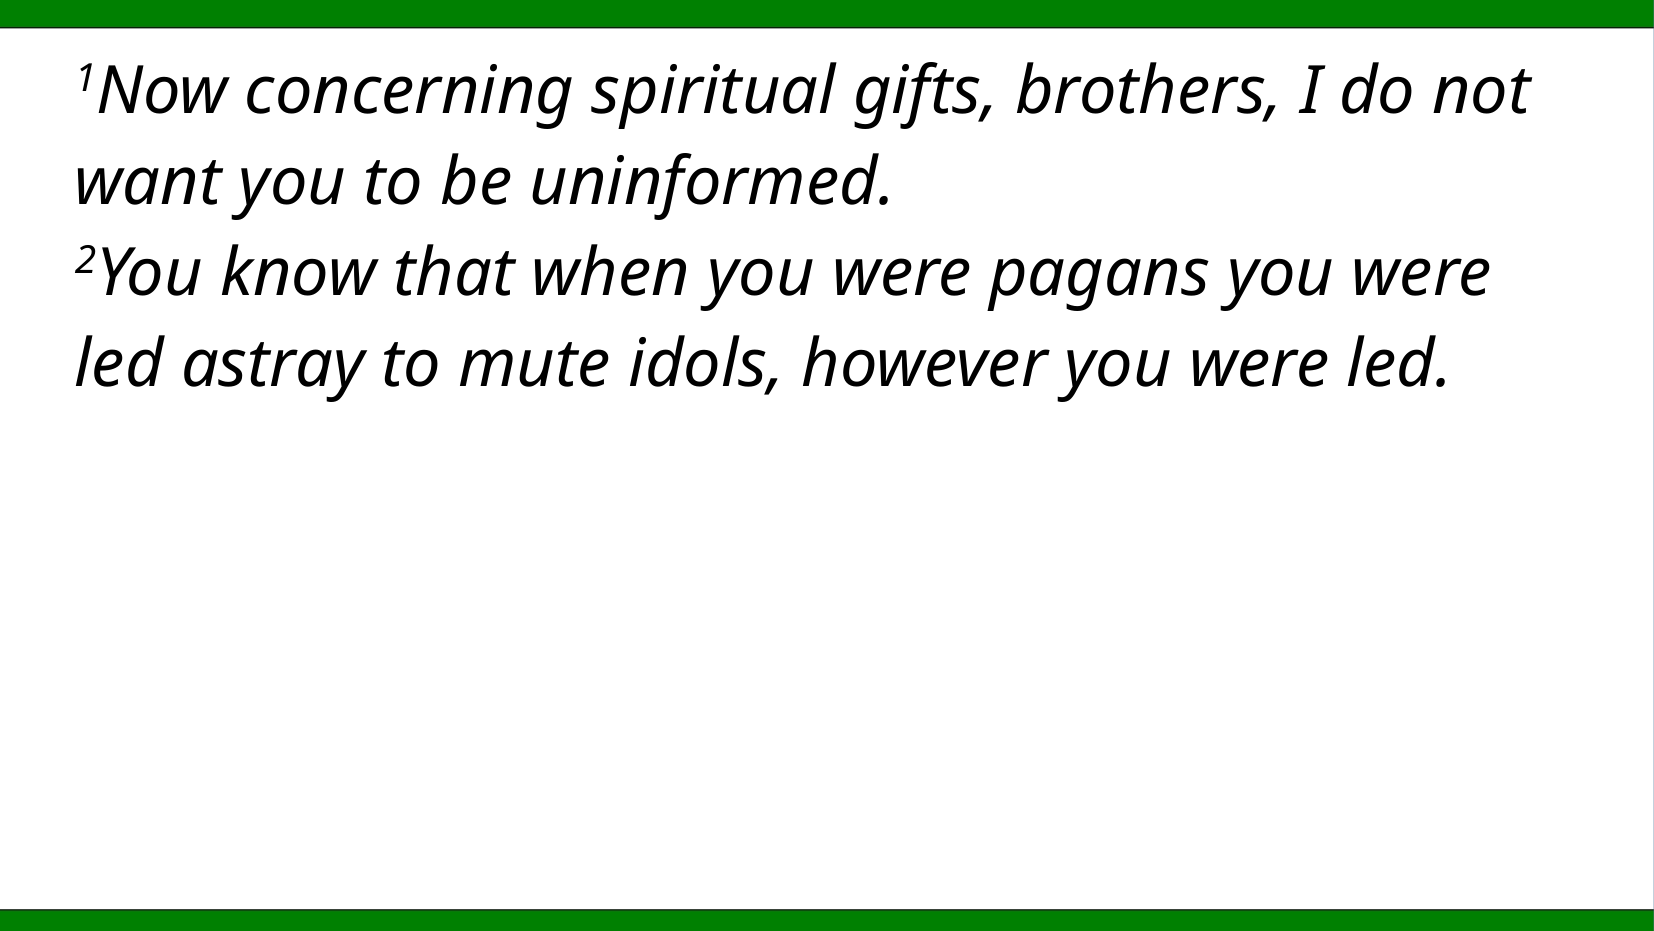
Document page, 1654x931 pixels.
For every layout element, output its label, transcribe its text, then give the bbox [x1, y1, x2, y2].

picture [0, 0, 1654, 931]
text_box 1Now concerning spiritual gifts, brothers, I do not want you to be uninformed. 2You know that when you were pagans you were led astray to mute idols, however you were led. [60, 35, 1591, 406]
